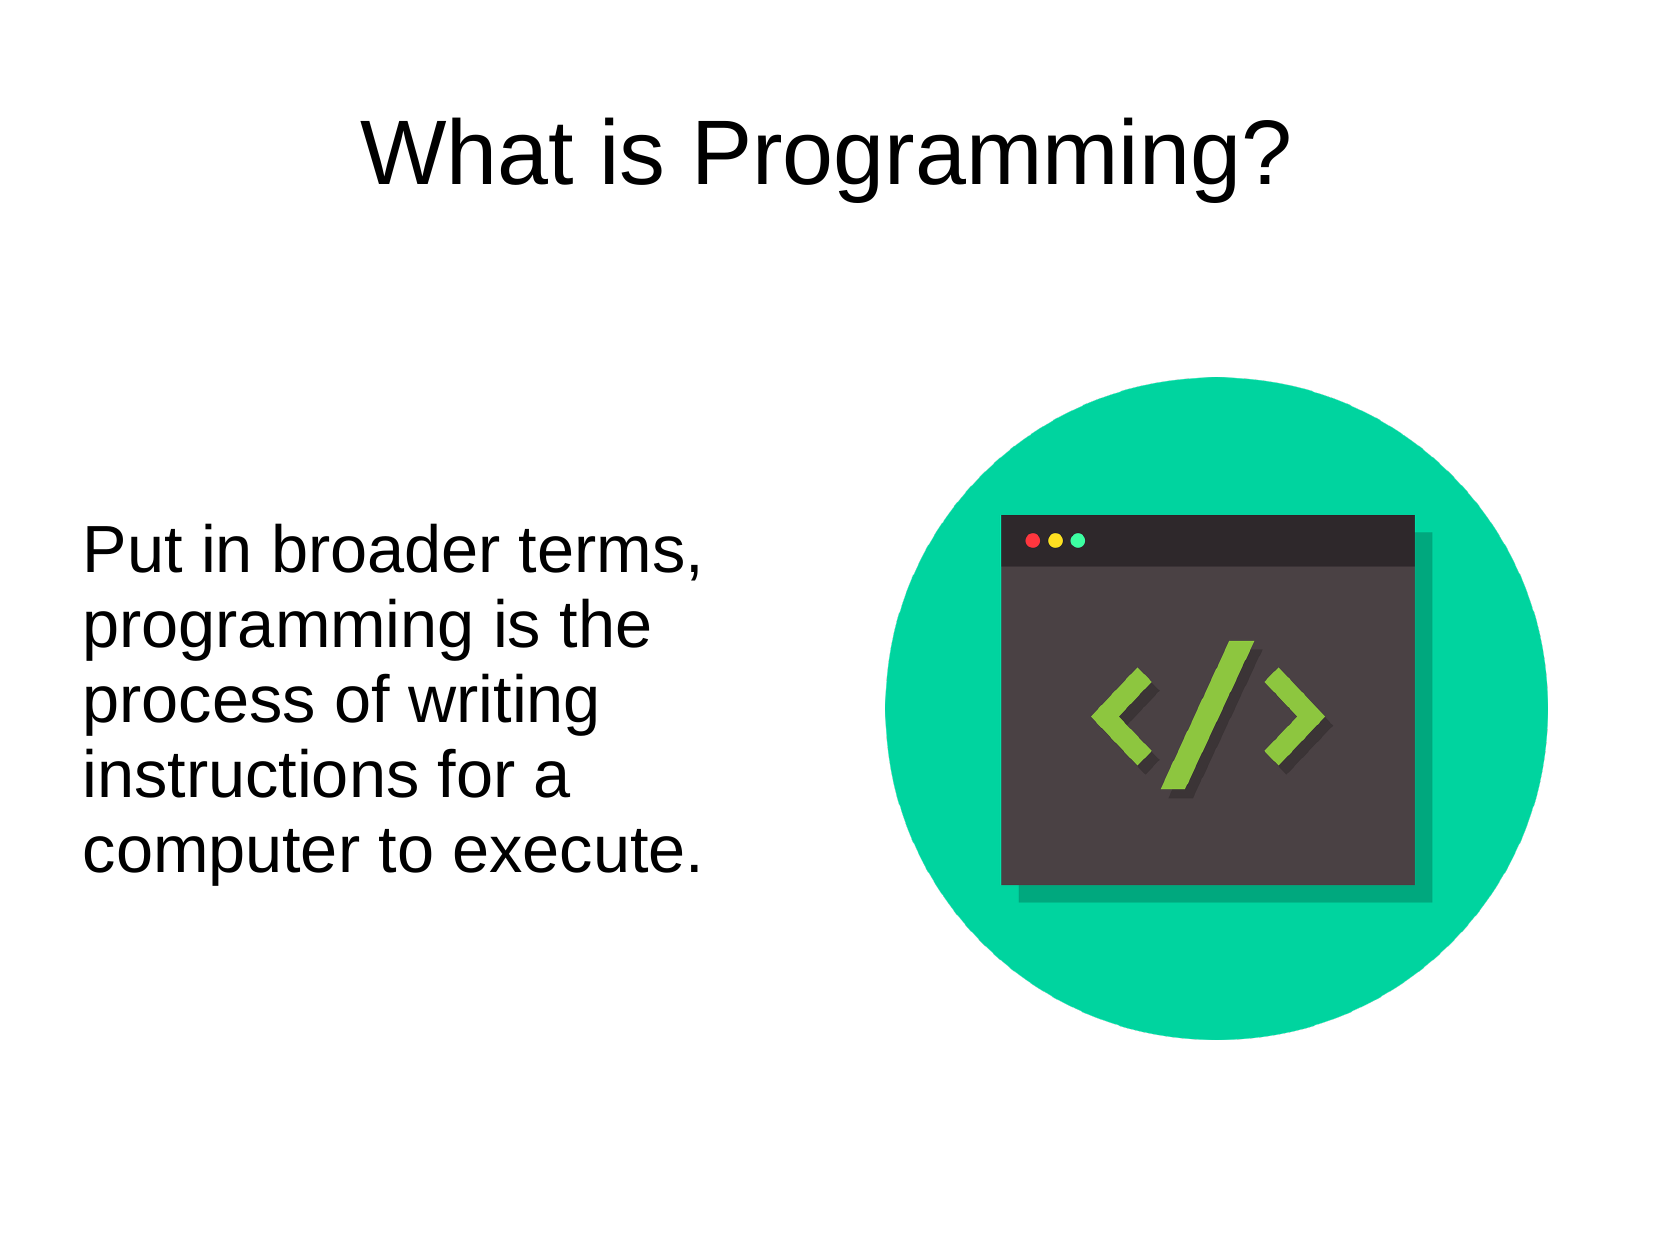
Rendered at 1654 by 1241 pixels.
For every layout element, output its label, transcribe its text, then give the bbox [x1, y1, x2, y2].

subtitle Put in broader terms, programming is the process of writing instructions for a computer to execute. [82, 290, 1571, 1109]
picture [885, 377, 1548, 1040]
title What is Programming? [82, 49, 1571, 257]
